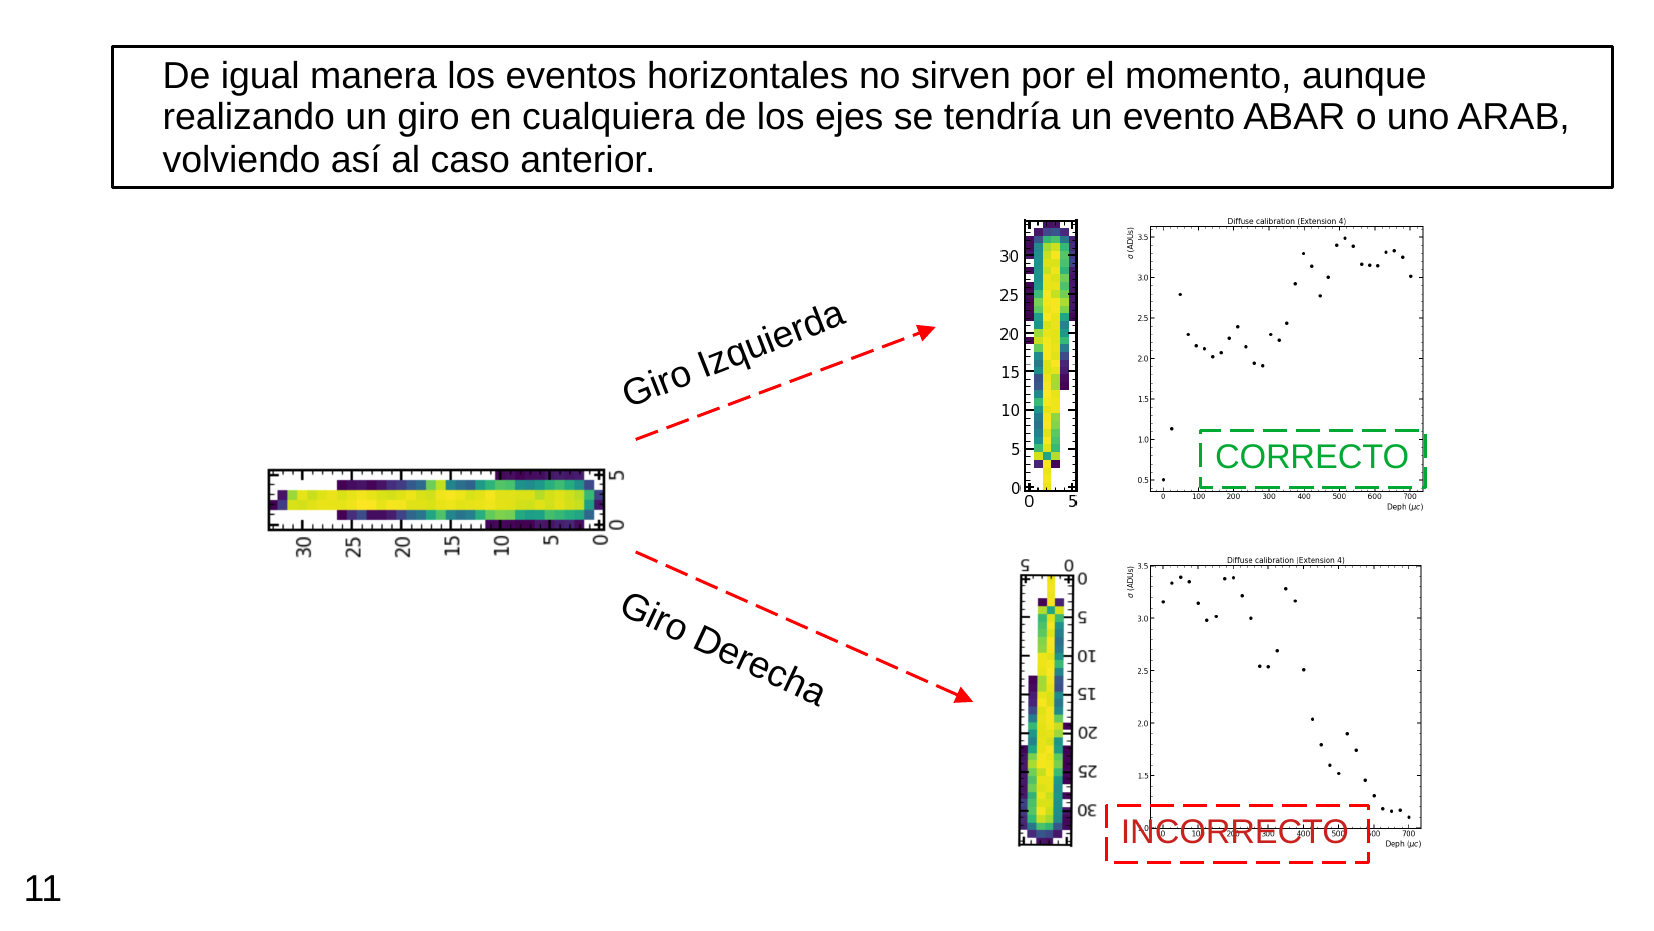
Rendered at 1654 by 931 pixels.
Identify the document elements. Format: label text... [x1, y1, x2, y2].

text_box INCORRECTO [1106, 805, 1369, 863]
picture [1010, 549, 1107, 852]
picture [1123, 214, 1426, 515]
text_box <number> [8, 860, 638, 931]
text_box Giro Derecha [597, 569, 928, 764]
picture [992, 214, 1086, 517]
text_box De igual manera los eventos horizontales no sirven por el momento, aunque realizando un giro en cualquiera de los ejes se tendría un evento ABAR o uno ARAB, volviendo así al caso anterior. [112, 46, 1613, 188]
picture [1123, 553, 1424, 852]
picture [260, 461, 636, 567]
text_box Giro Izquierda [599, 251, 935, 429]
text_box CORRECTO [1200, 430, 1426, 488]
